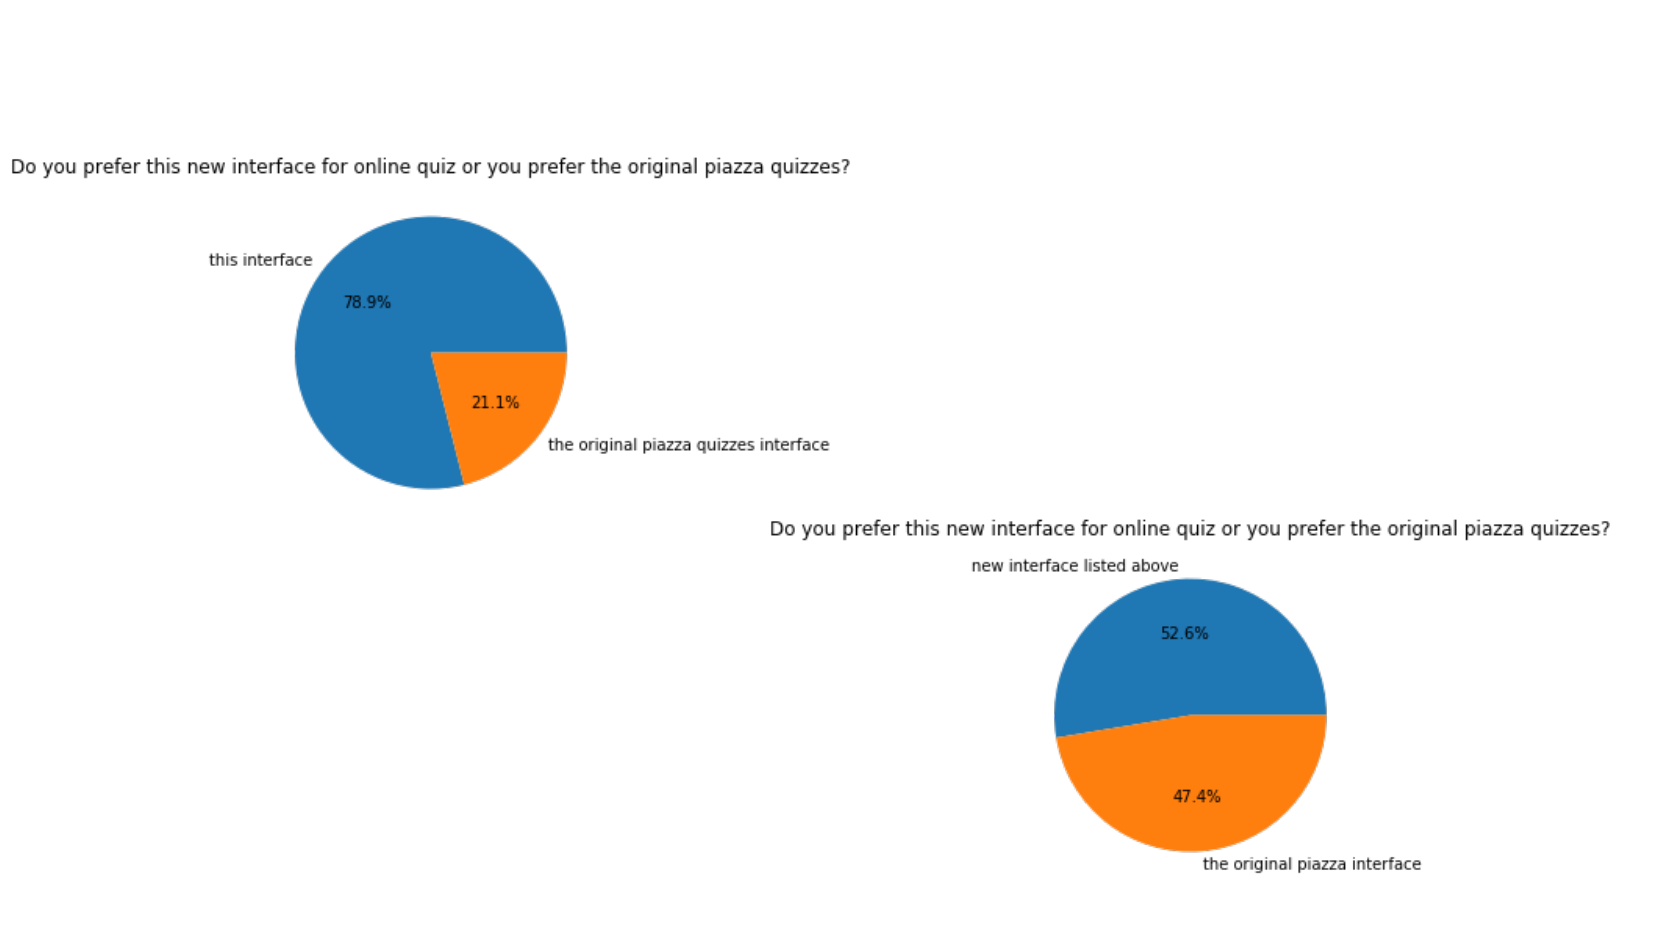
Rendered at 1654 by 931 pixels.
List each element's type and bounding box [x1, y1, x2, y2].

picture [0, 147, 1621, 903]
